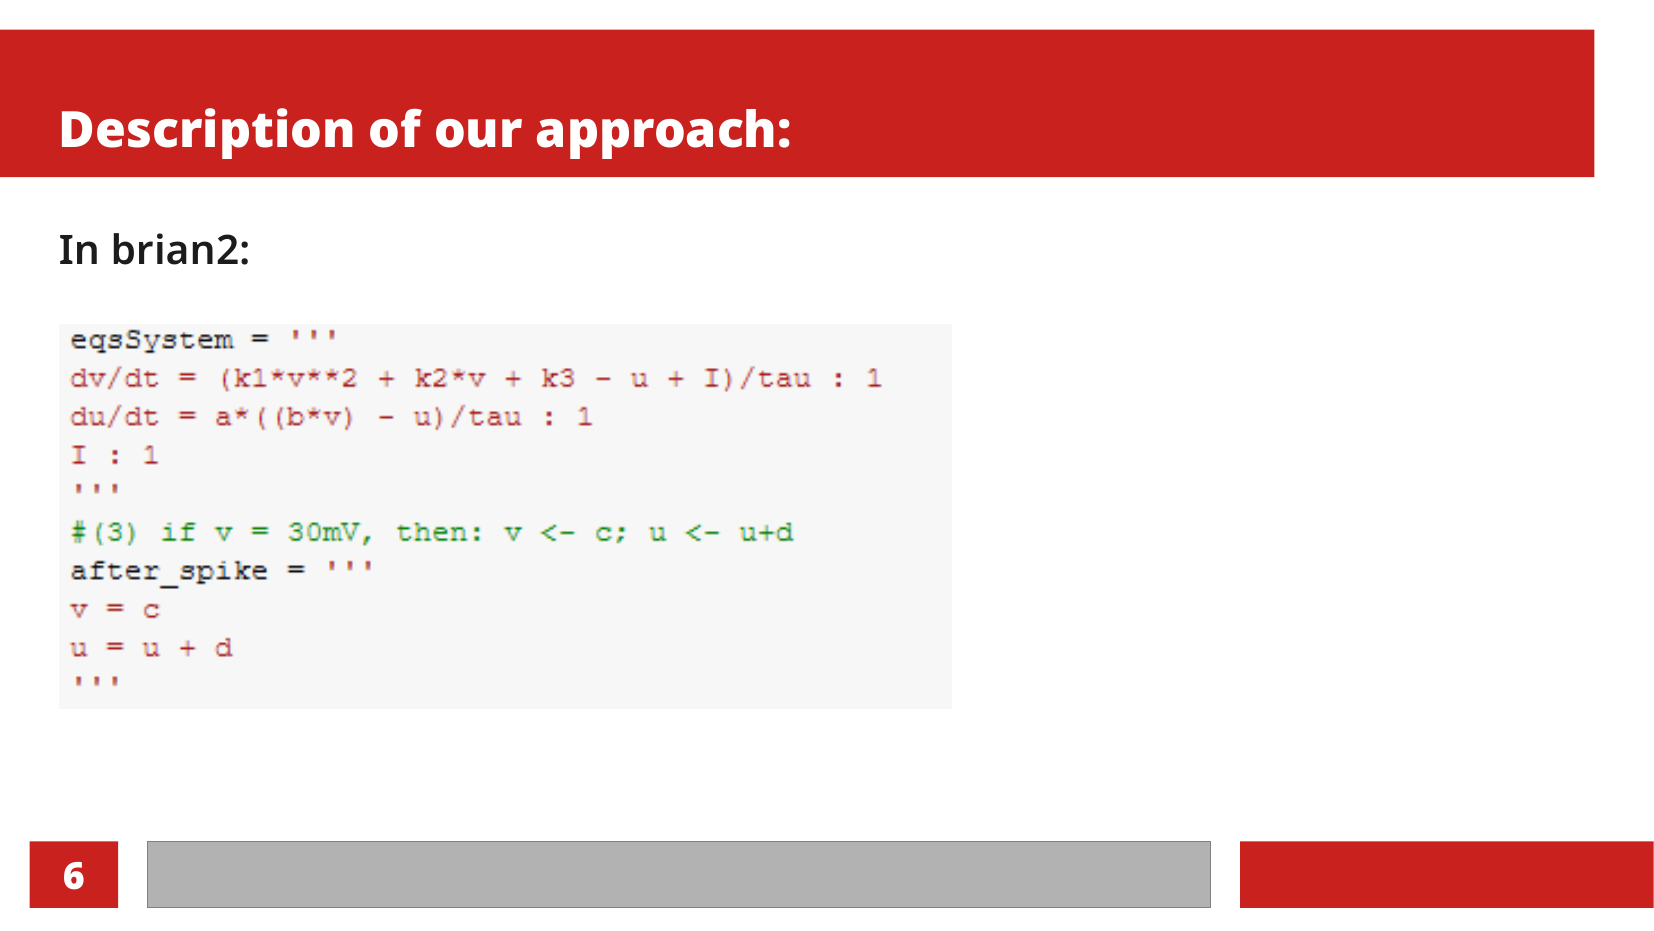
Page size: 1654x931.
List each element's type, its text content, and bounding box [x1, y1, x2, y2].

picture [59, 324, 952, 709]
list In brian2: [59, 221, 1565, 798]
title Description of our approach: [59, 44, 1595, 163]
